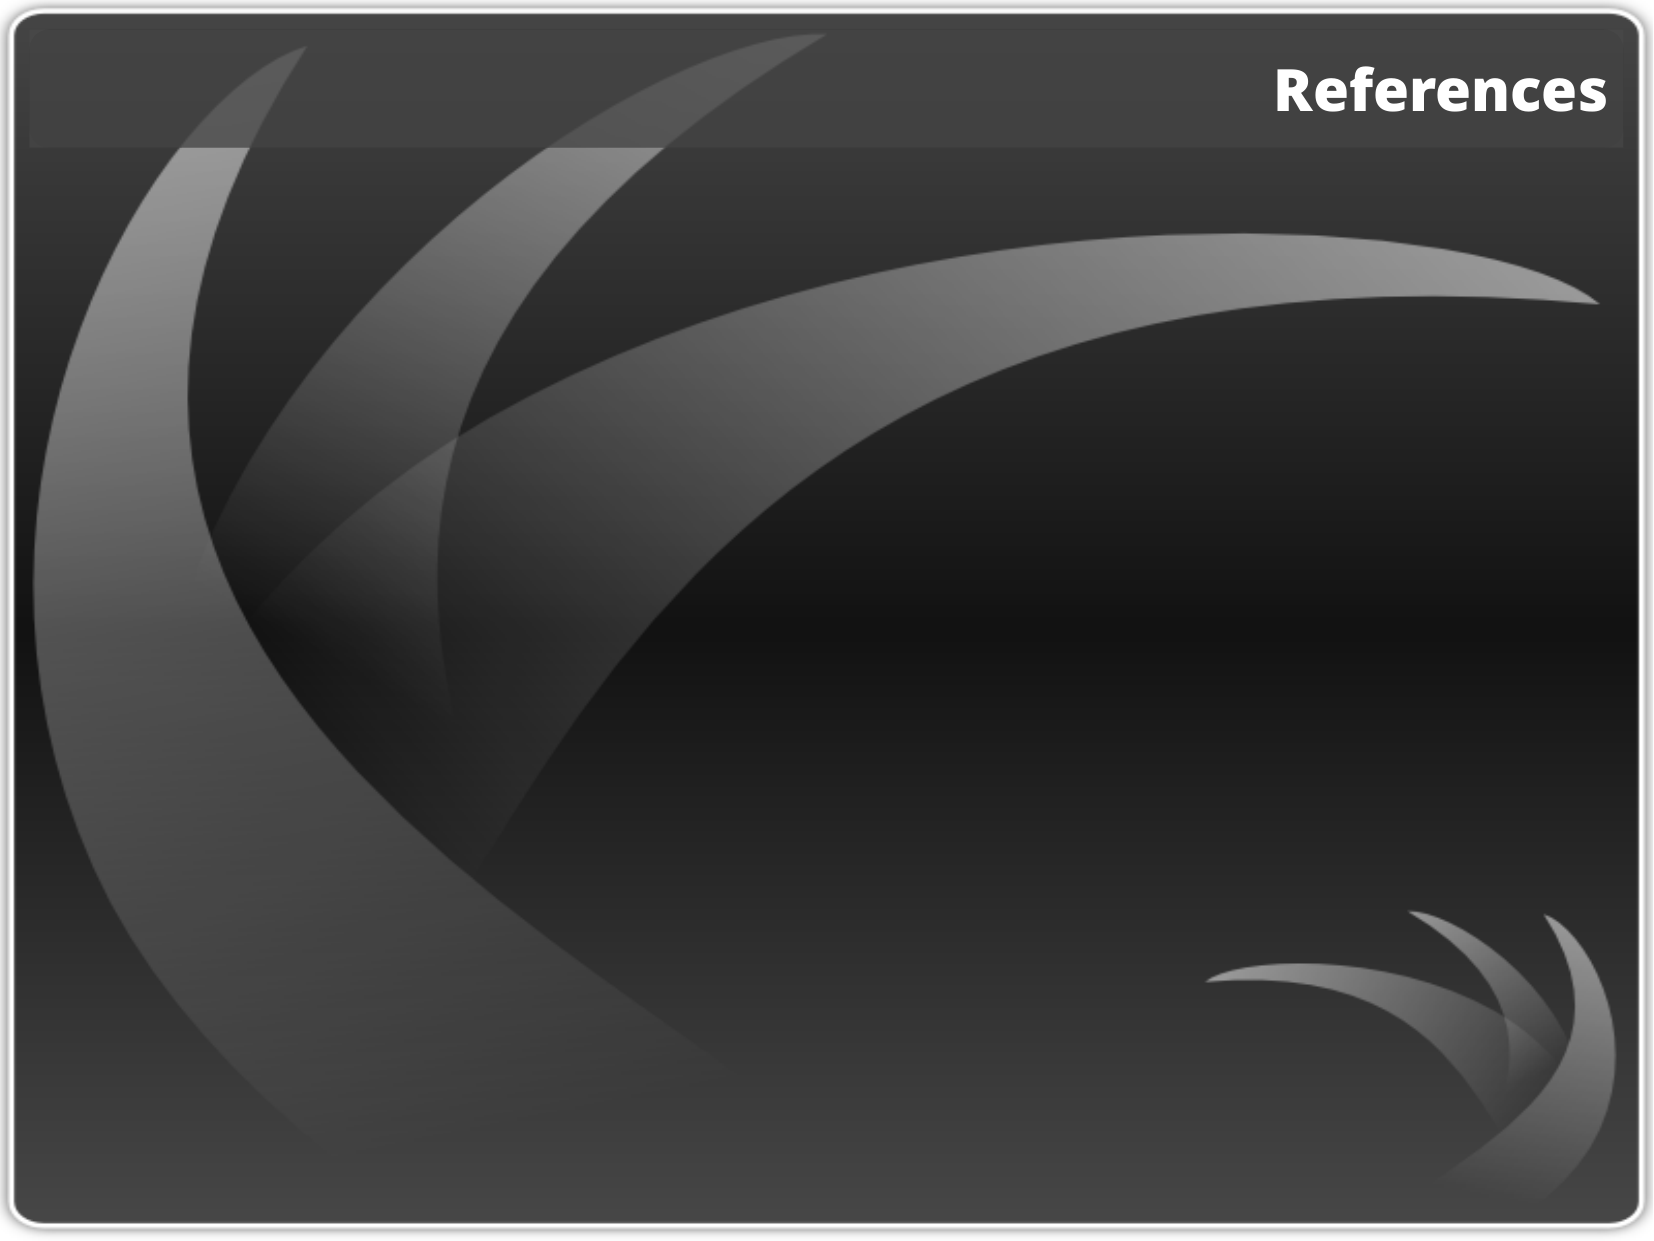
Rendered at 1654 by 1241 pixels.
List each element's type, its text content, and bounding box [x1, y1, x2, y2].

picture [0, 0, 1654, 1241]
title References [29, 29, 1624, 148]
